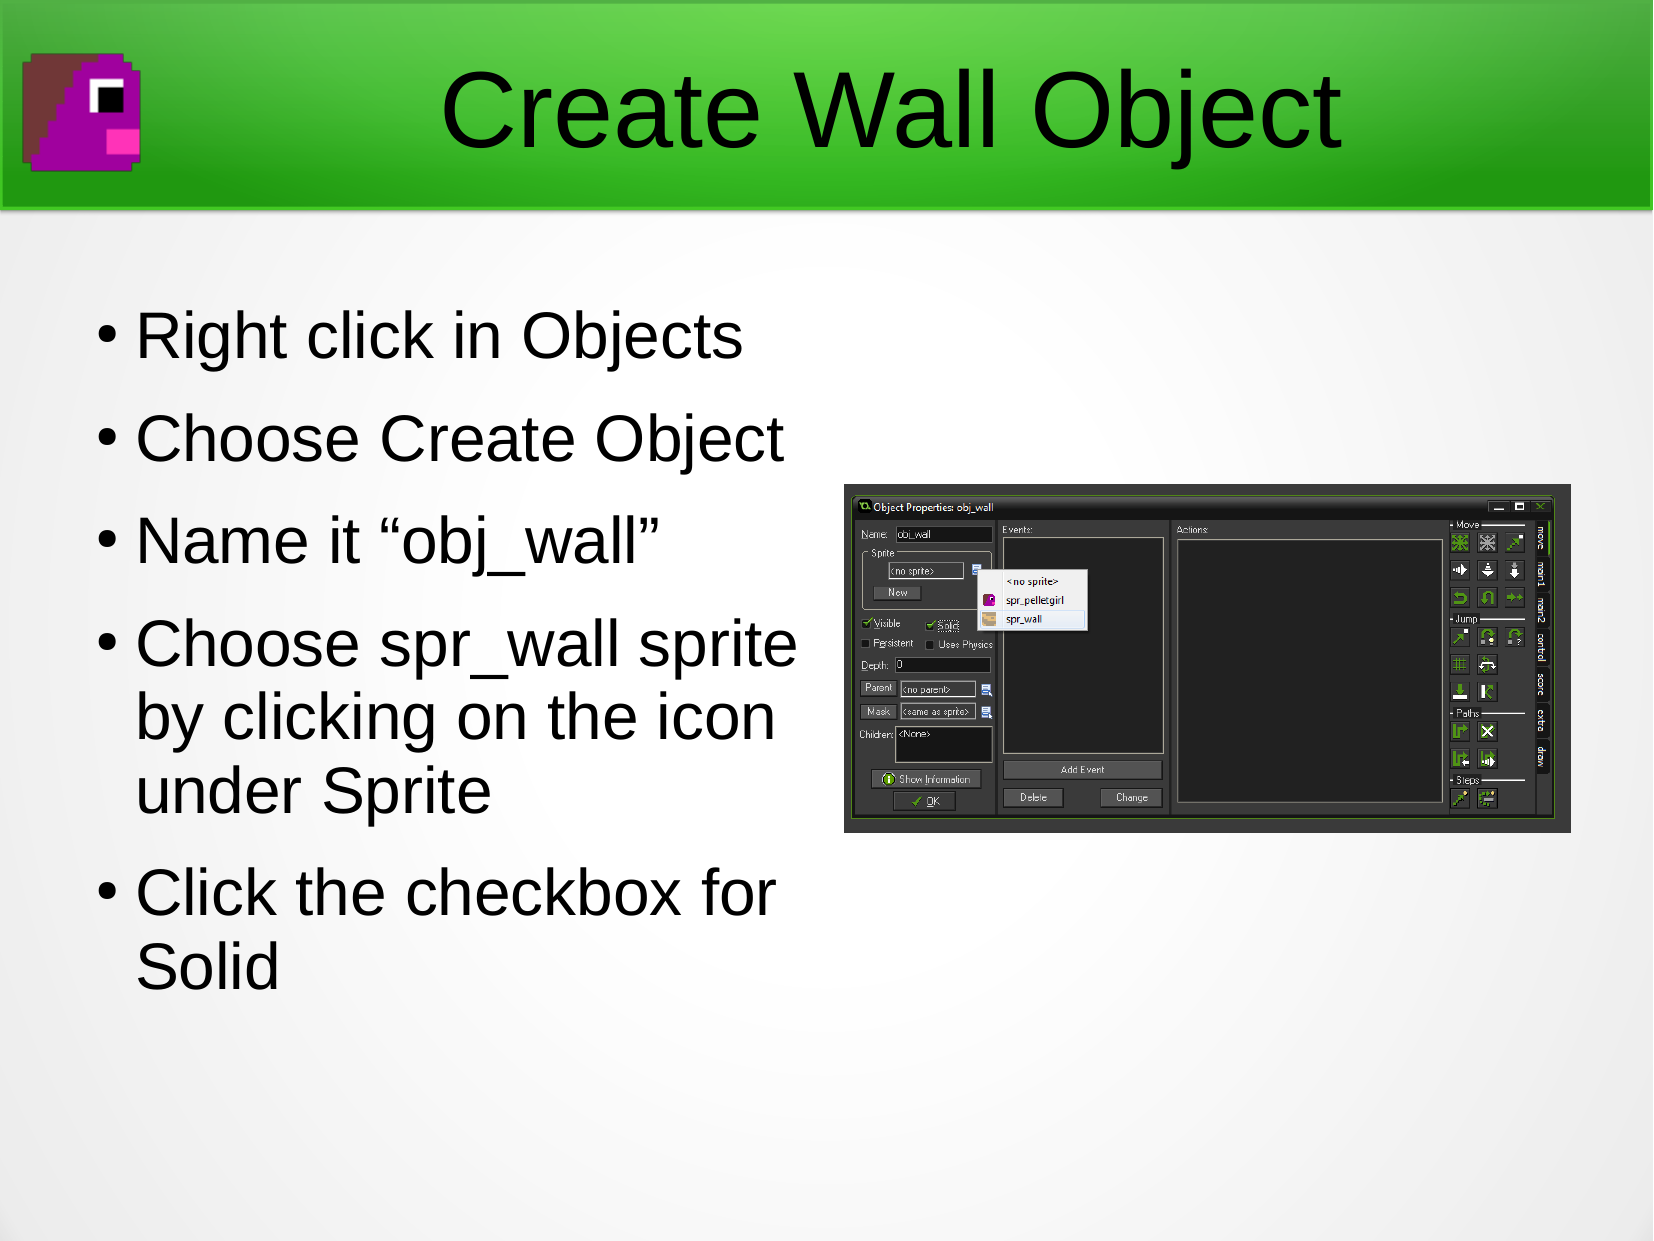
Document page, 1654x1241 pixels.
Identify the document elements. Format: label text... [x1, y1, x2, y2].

list Right click in Objects Choose Create Object Name it “obj_wall” Choose spr_wall sprite by clicking on the icon under Sprite Click the checkbox for Solid [82, 299, 809, 1019]
picture [15, 46, 148, 180]
title Create Wall Object [148, 30, 1636, 190]
picture [844, 484, 1571, 833]
